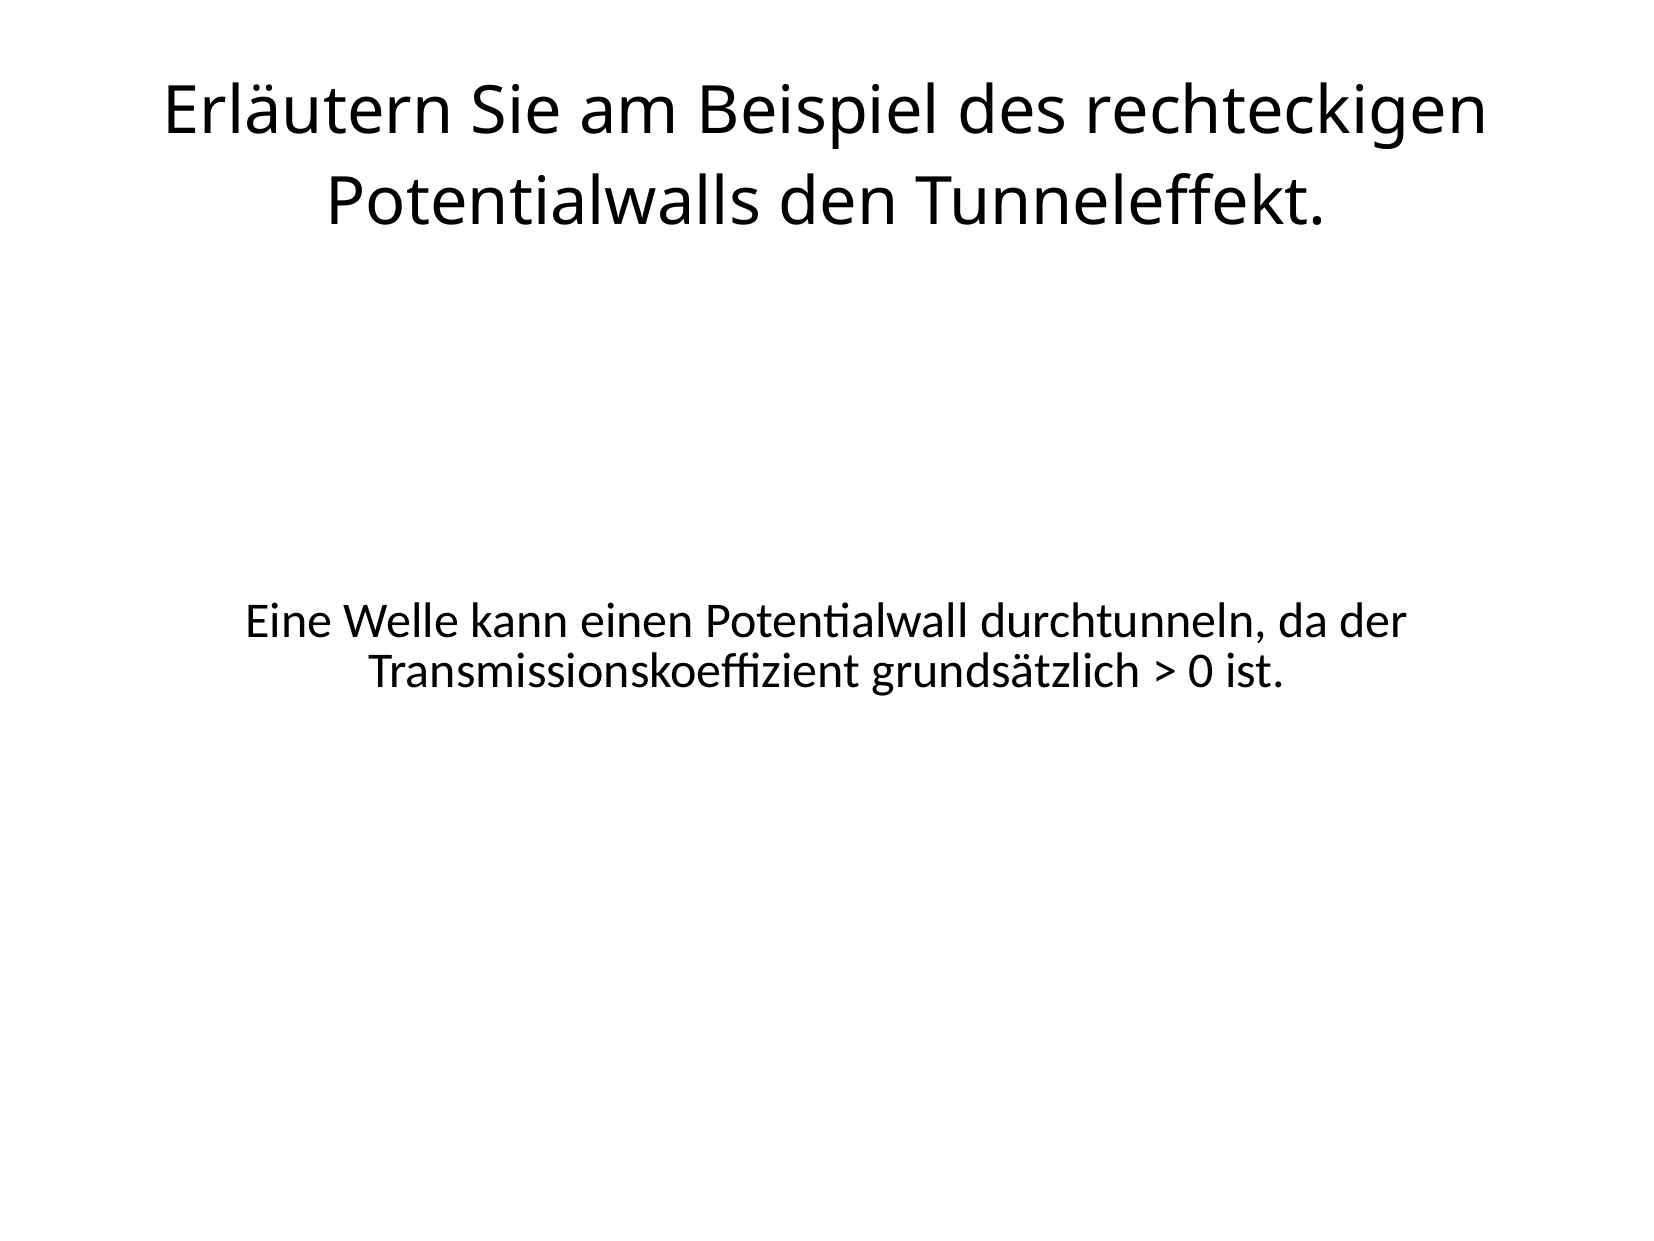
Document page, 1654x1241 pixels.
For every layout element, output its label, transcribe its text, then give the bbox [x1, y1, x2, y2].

title Erläutern Sie am Beispiel des rechteckigen Potentialwalls den Tunneleffekt. [82, 49, 1571, 257]
subtitle Eine Welle kann einen Potentialwall durchtunneln, da der Transmissionskoeffizient grundsätzlich > 0 ist. [82, 290, 1571, 1010]
